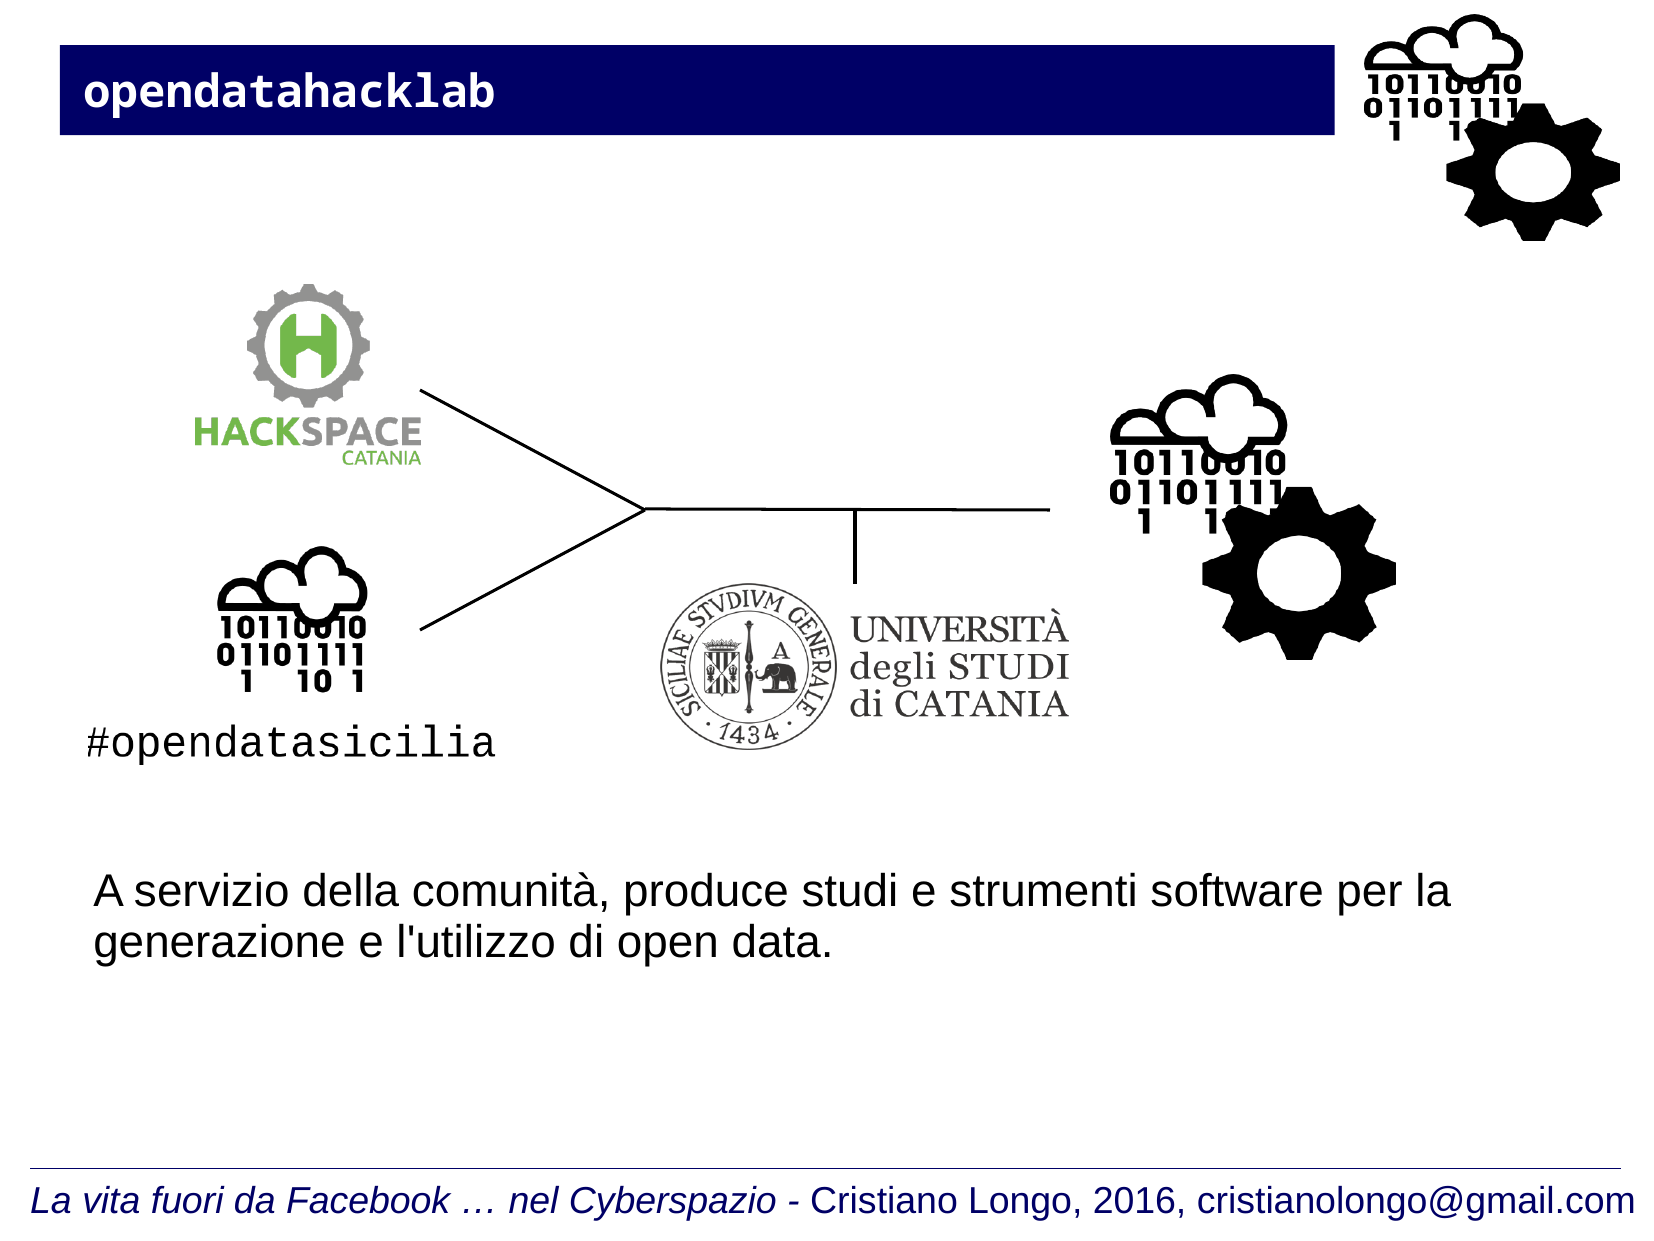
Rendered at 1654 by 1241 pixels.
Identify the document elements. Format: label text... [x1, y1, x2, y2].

picture [195, 284, 421, 466]
picture [88, 546, 496, 766]
picture [1110, 374, 1396, 661]
text_box A servizio della comunità, produce studi e strumenti software per la generazione e l'utilizzo di open data. [78, 857, 1653, 976]
picture [660, 583, 1069, 751]
picture [1364, 14, 1620, 241]
text_box La vita fuori da Facebook … nel Cyberspazio - Cristiano Longo, 2016, cristianolongo@gmail.com [15, 1168, 1653, 1241]
list opendatahacklab [59, 45, 1335, 136]
